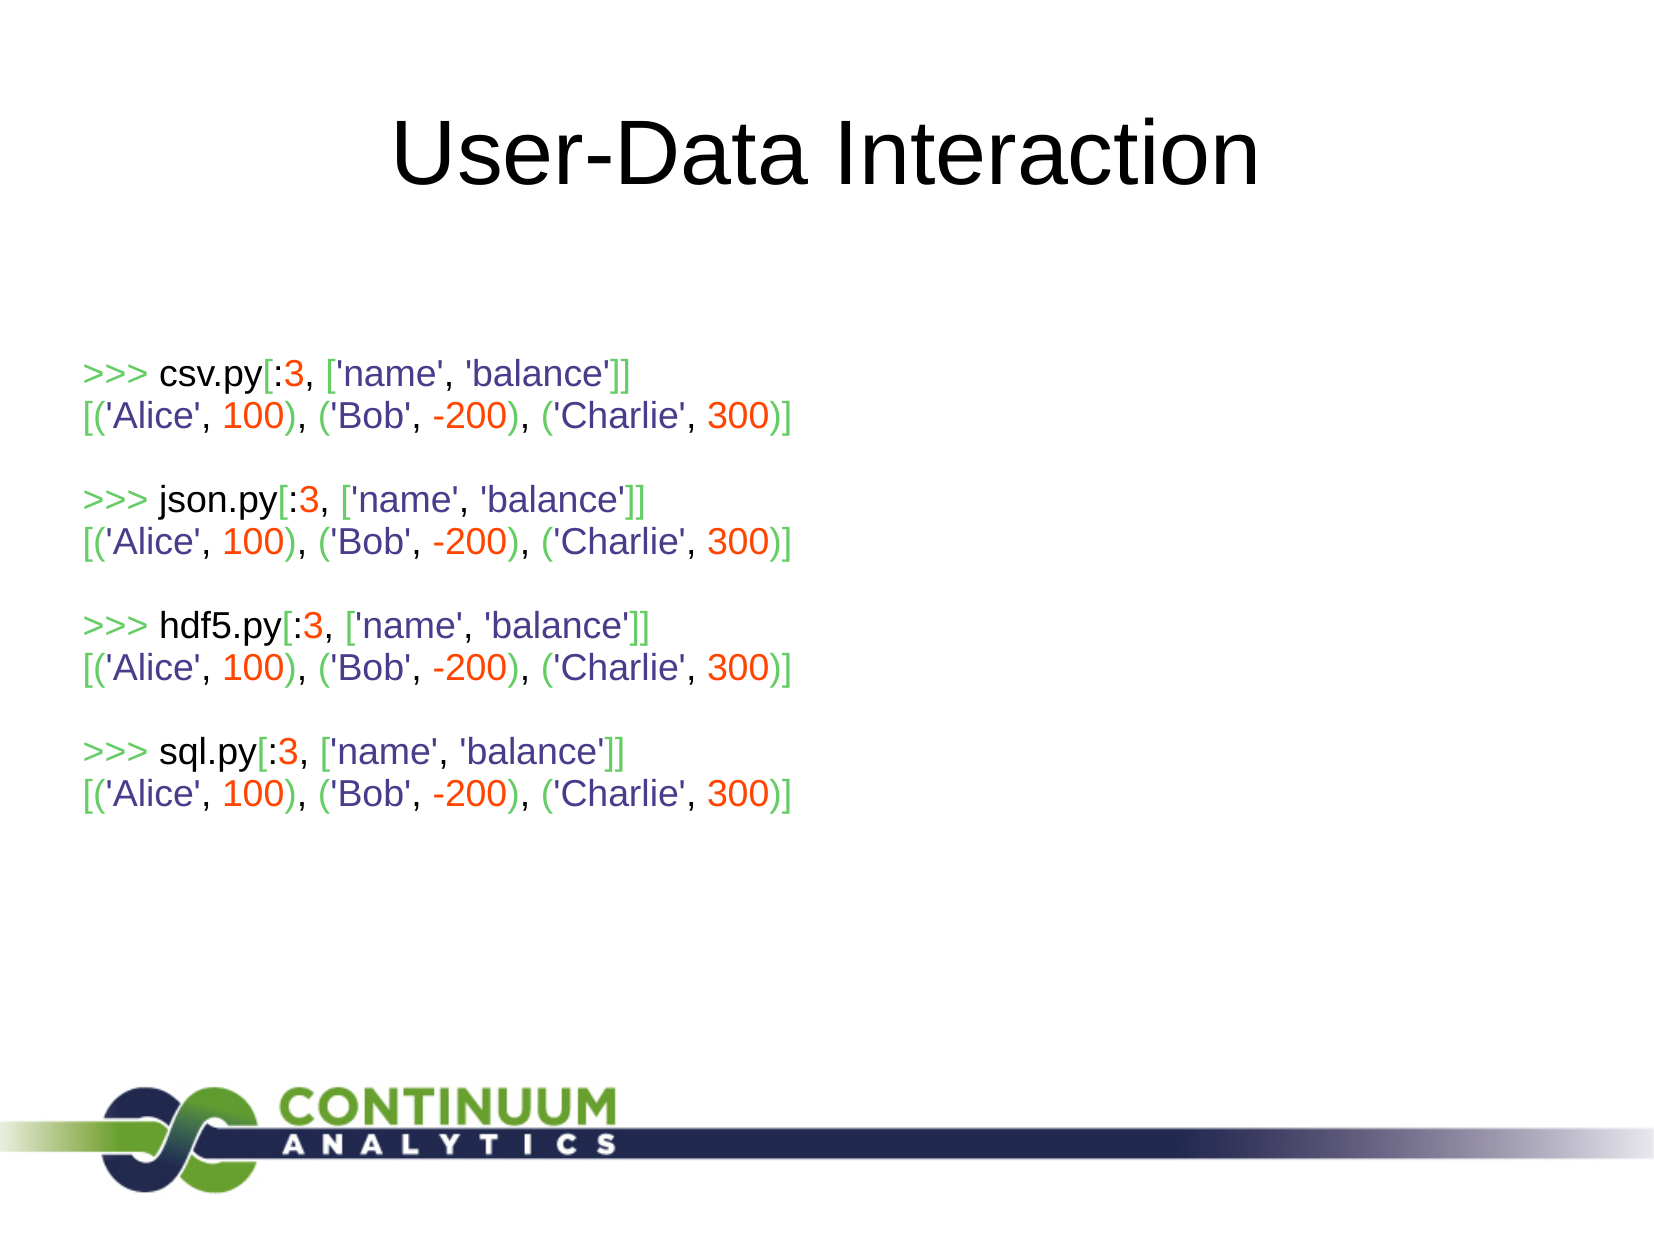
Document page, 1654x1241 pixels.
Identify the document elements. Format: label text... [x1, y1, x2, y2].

list >>> csv.py[:3, ['name', 'balance']] [('Alice', 100), ('Bob', -200), ('Charlie', 300)] >>> json.py[:3, ['name', 'balance']] [('Alice', 100), ('Bob', -200), ('Charlie', 300)] >>> hdf5.py[:3, ['name', 'balance']] [('Alice', 100), ('Bob', -200), ('Charlie', 300)] >>> sql.py[:3, ['name', 'balance']] [('Alice', 100), ('Bob', -200), ('Charlie', 300)] [82, 290, 1571, 1010]
title User-Data Interaction [82, 49, 1571, 257]
